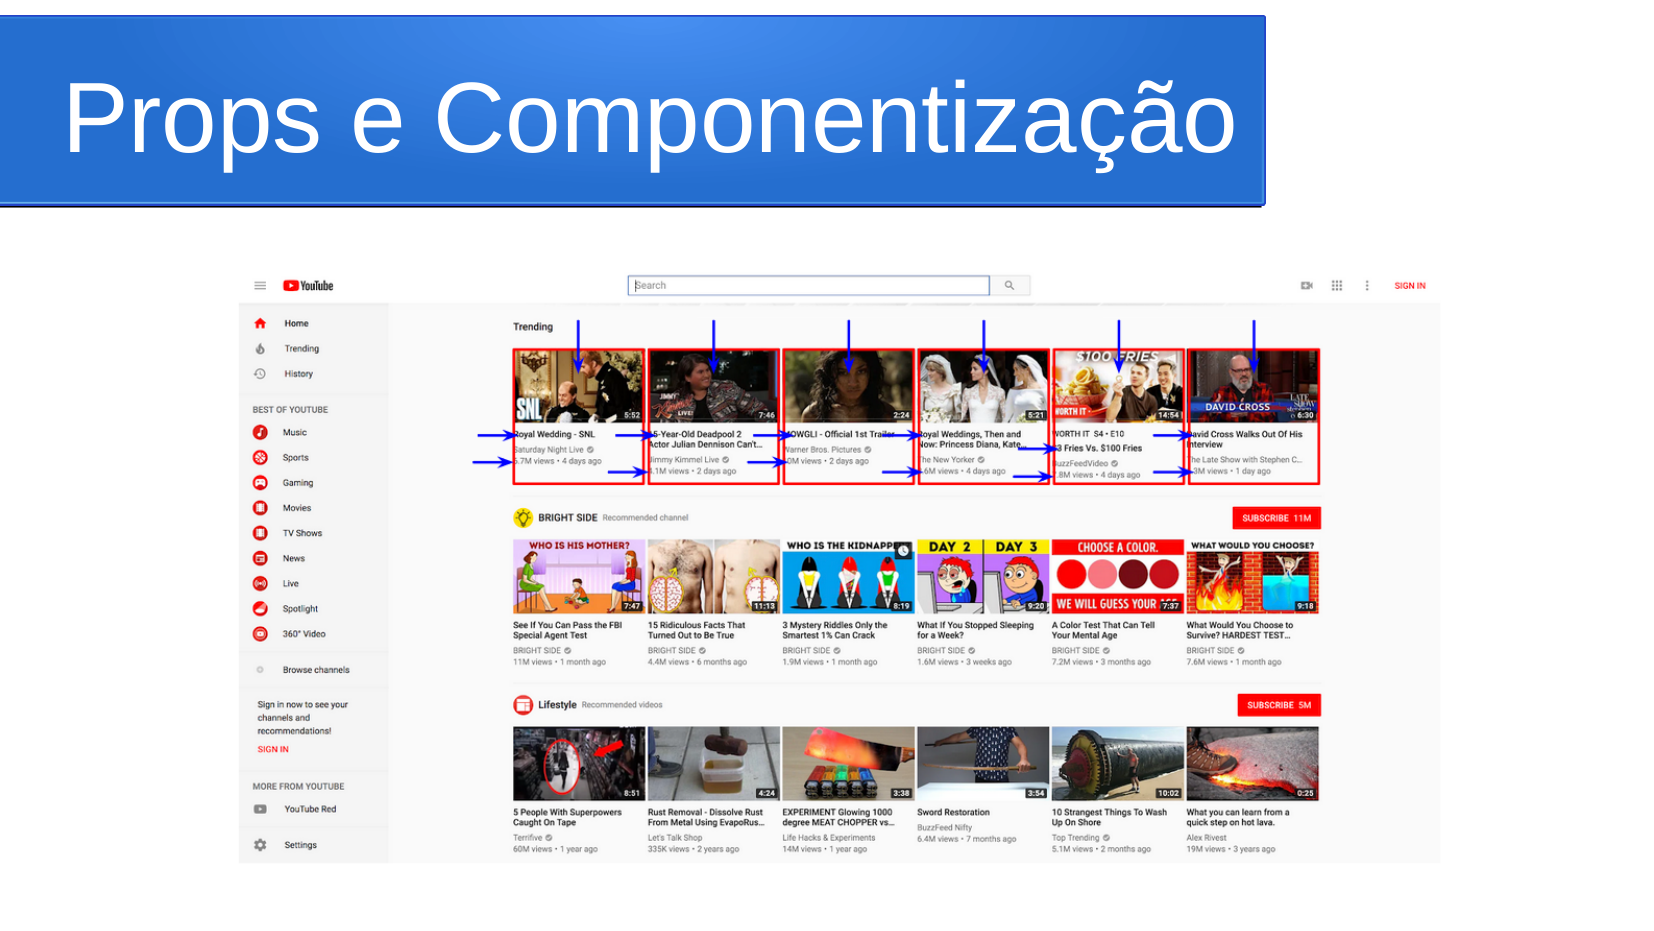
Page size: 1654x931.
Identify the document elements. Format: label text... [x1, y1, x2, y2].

picture [0, 13, 1269, 211]
picture [218, 217, 1459, 916]
text_box Props e Componentização [47, 44, 1258, 180]
